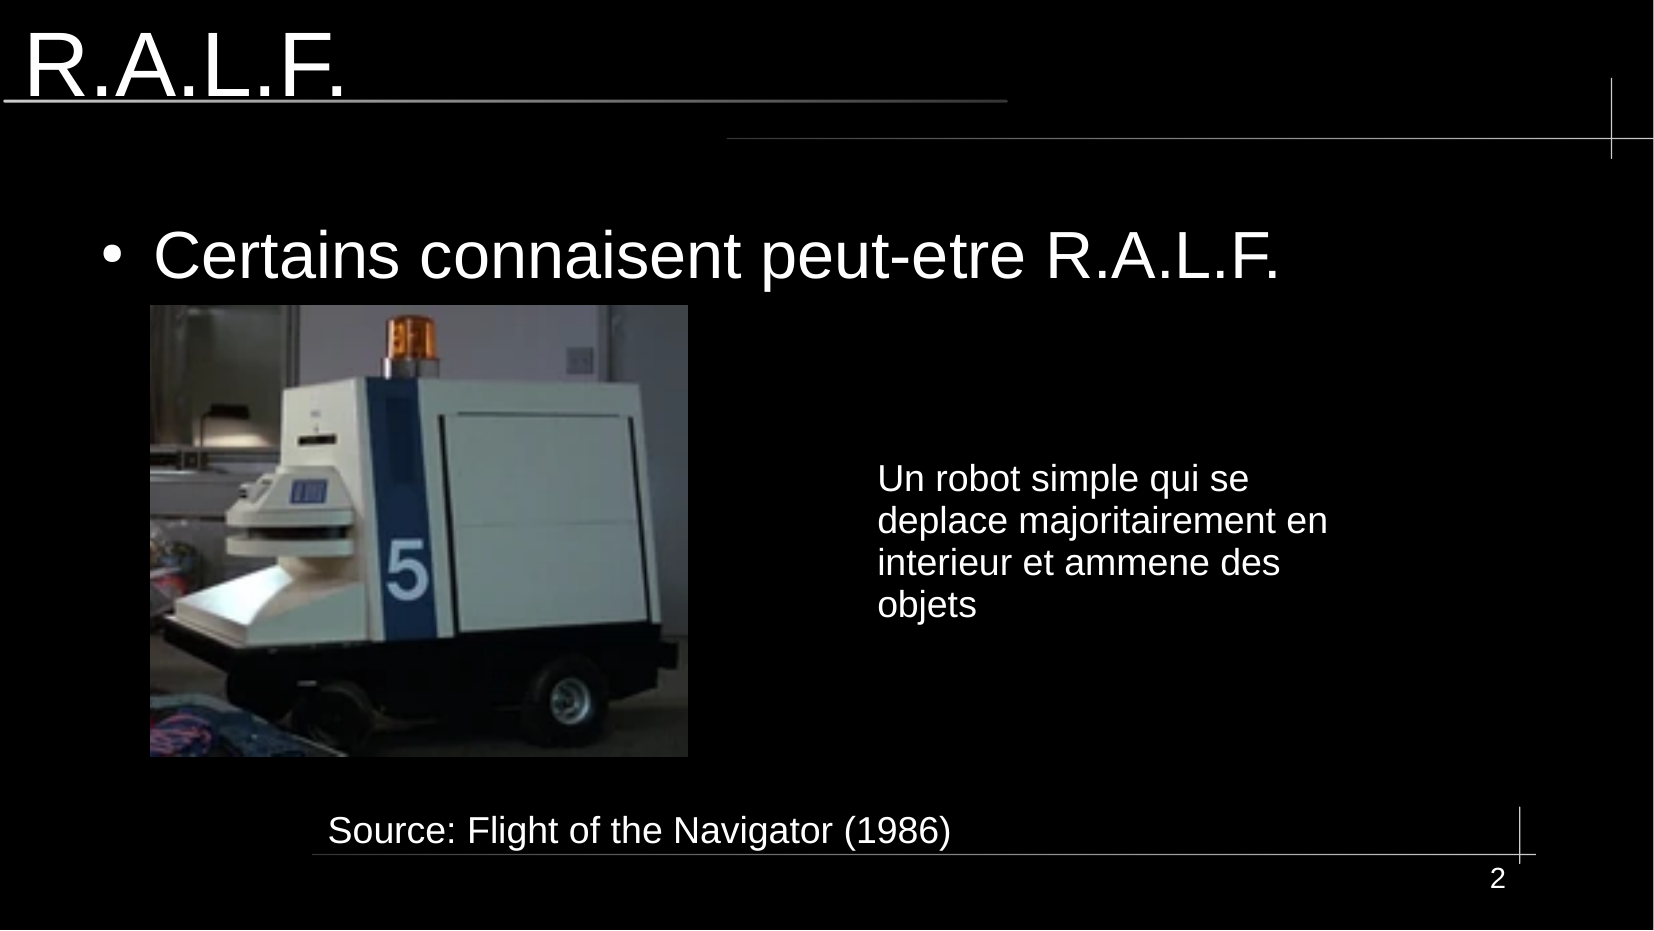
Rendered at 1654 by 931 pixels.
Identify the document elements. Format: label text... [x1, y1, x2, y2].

title R.A.L.F. [23, 11, 1589, 119]
text_box Un robot simple qui se deplace majoritairement en interieur et ammene des objets [862, 450, 1392, 633]
list Certains connaisent peut-etre R.A.L.F. [82, 217, 1571, 338]
text_box Source: Flight of the Navigator (1986) [312, 802, 1051, 902]
picture [150, 305, 688, 758]
